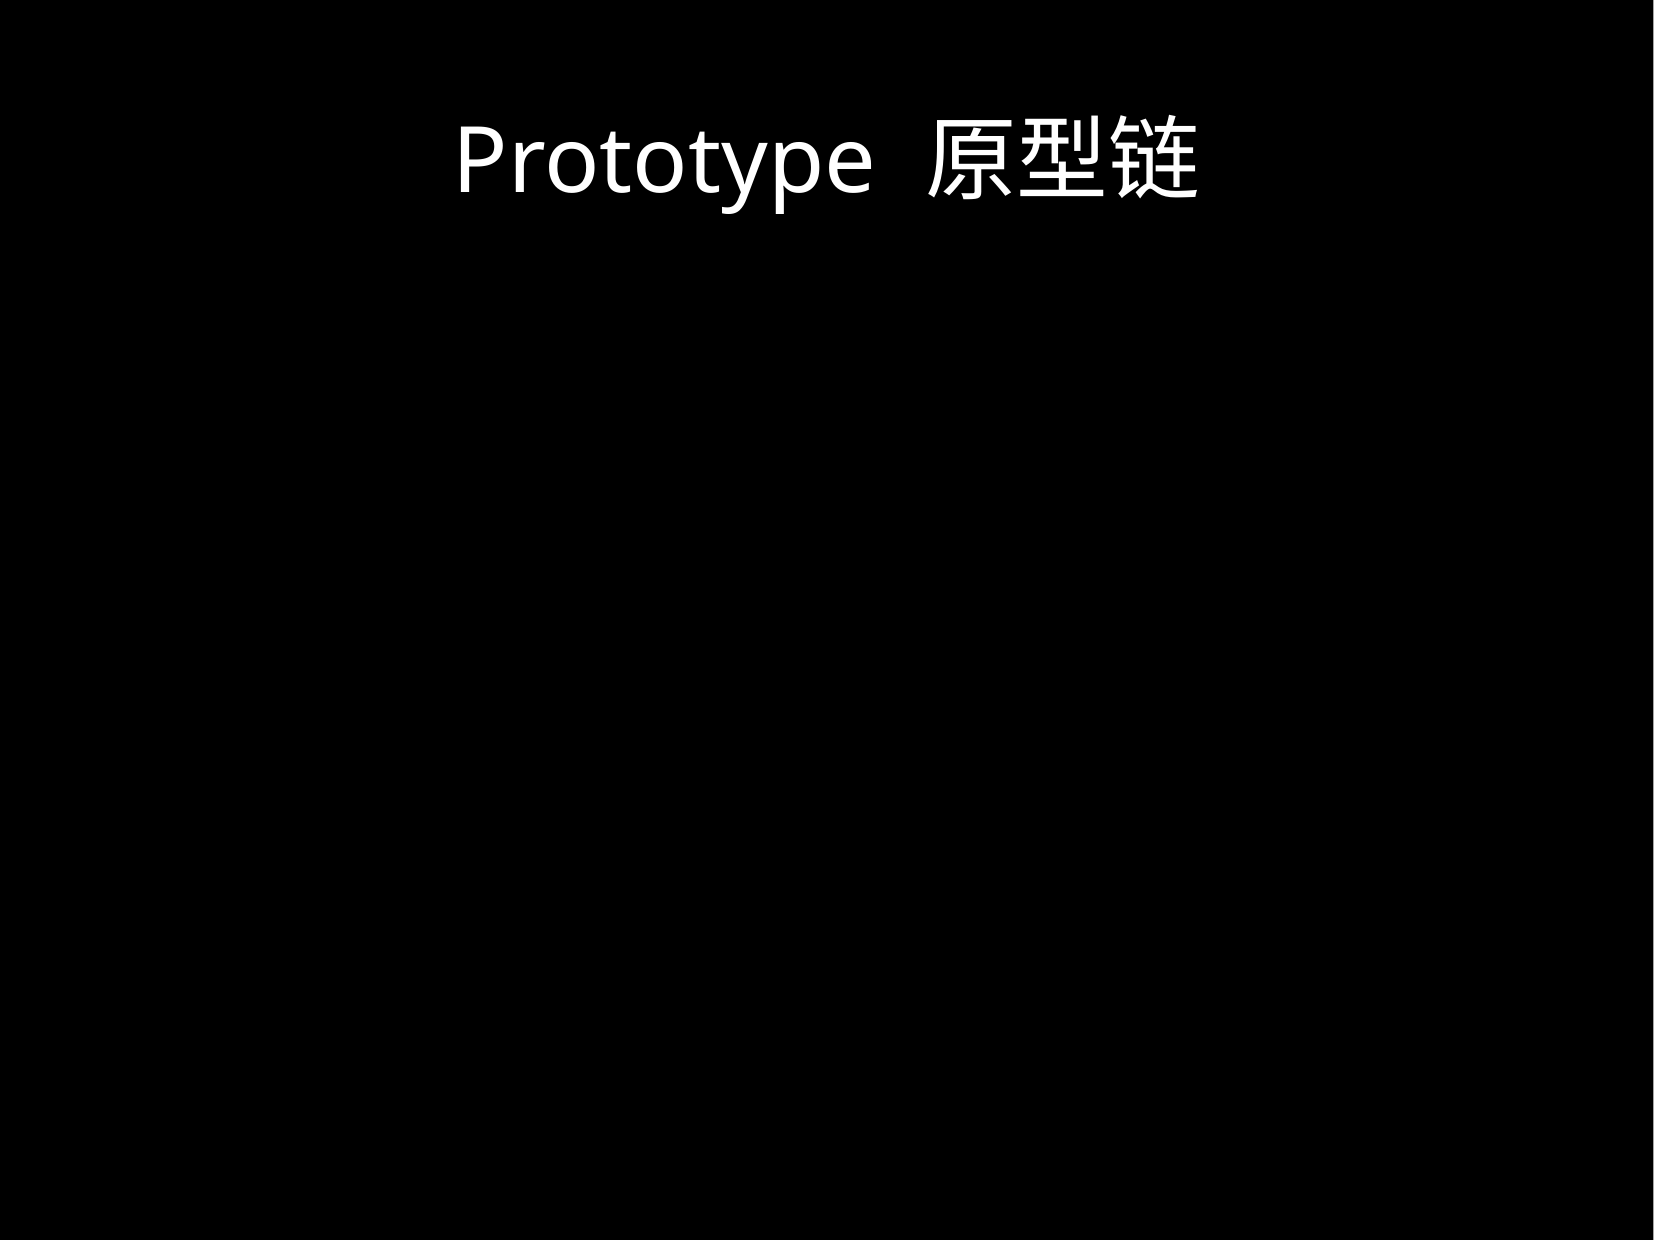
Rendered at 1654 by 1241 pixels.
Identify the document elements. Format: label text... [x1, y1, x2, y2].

title Prototype 原型链 [82, 49, 1571, 257]
